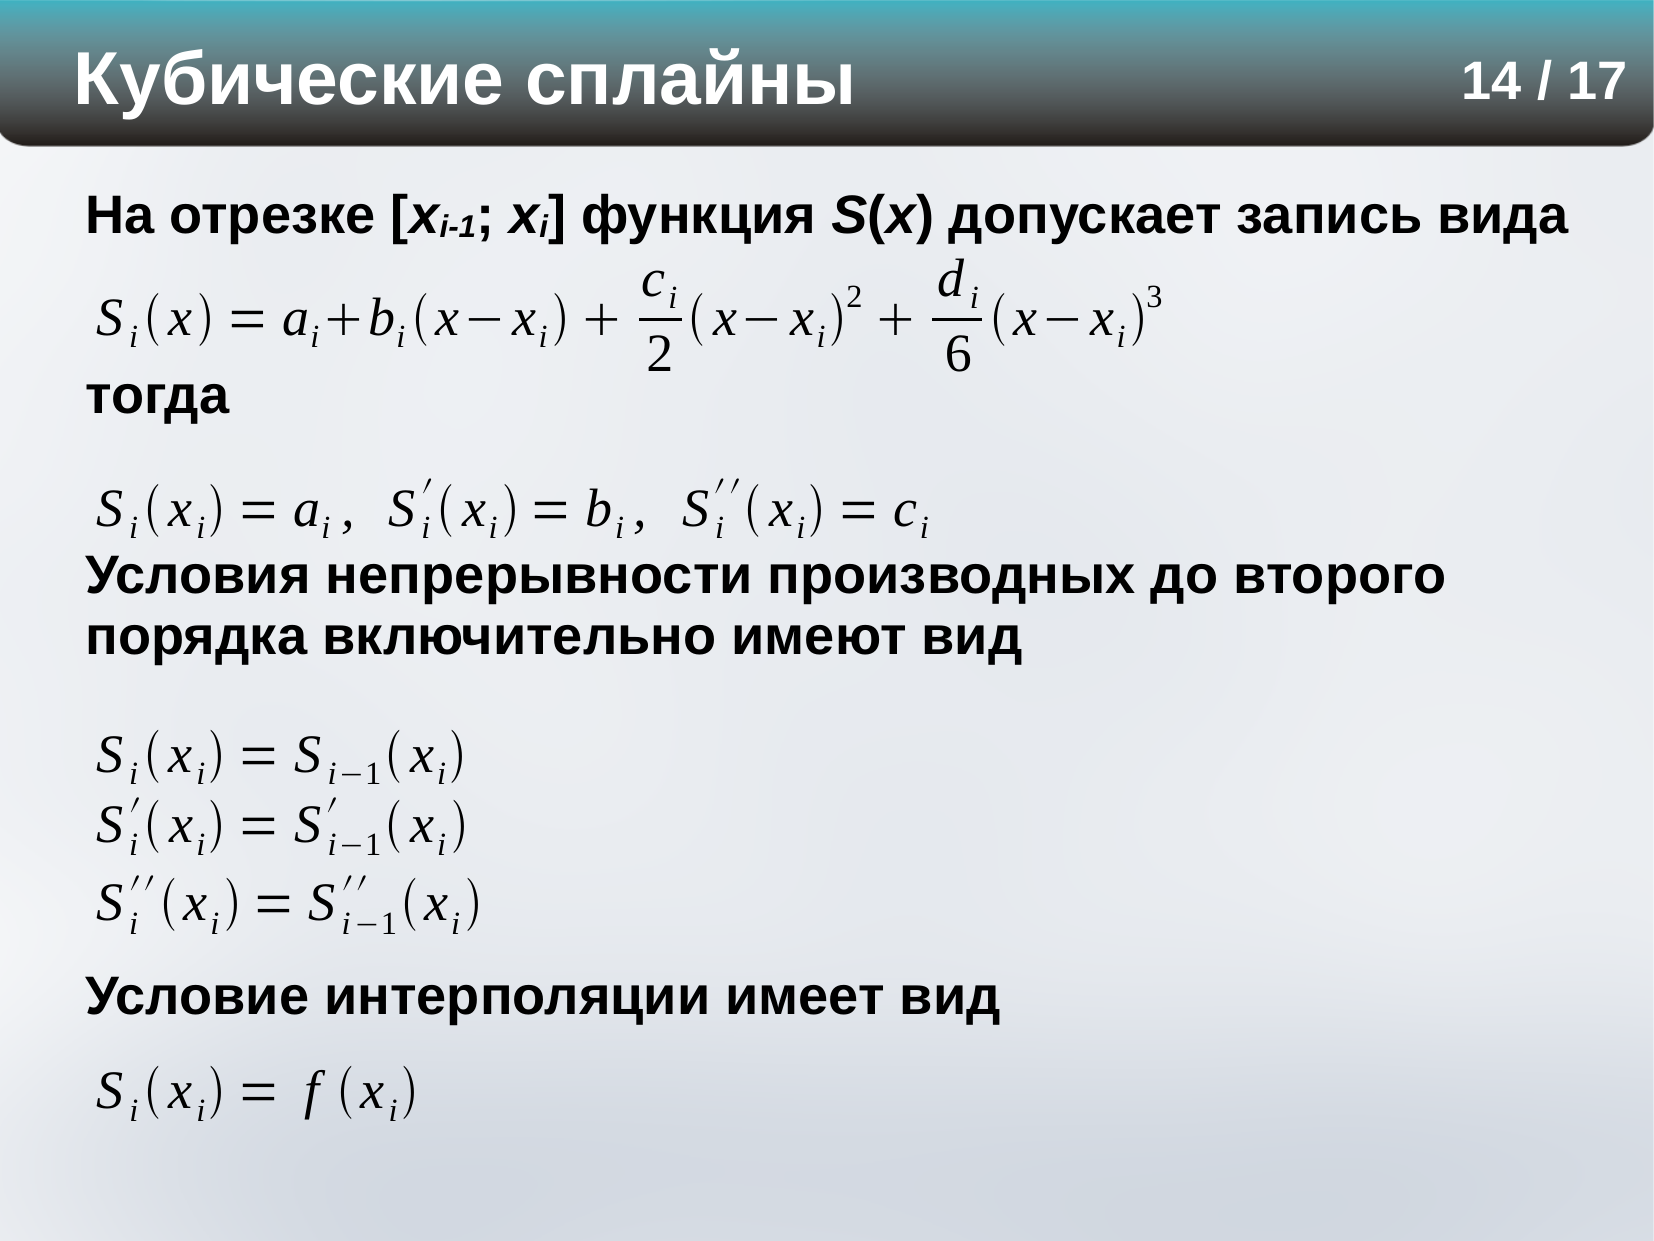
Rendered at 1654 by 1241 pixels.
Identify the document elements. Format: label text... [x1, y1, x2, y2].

text_box Кубические сплайны [59, 29, 1359, 129]
text_box <номер> / 17 [1446, 42, 1654, 119]
chart [88, 1060, 425, 1129]
chart [88, 248, 1169, 384]
chart [88, 469, 935, 546]
picture [0, 0, 1654, 1241]
chart [88, 723, 489, 942]
text_box На отрезке [xi-1; xi] функция S(x) допускает запись вида тогда Условия непрерывности производных до второго порядка включительно имеют вид Условие интерполяции имеет вид [70, 177, 1595, 1052]
